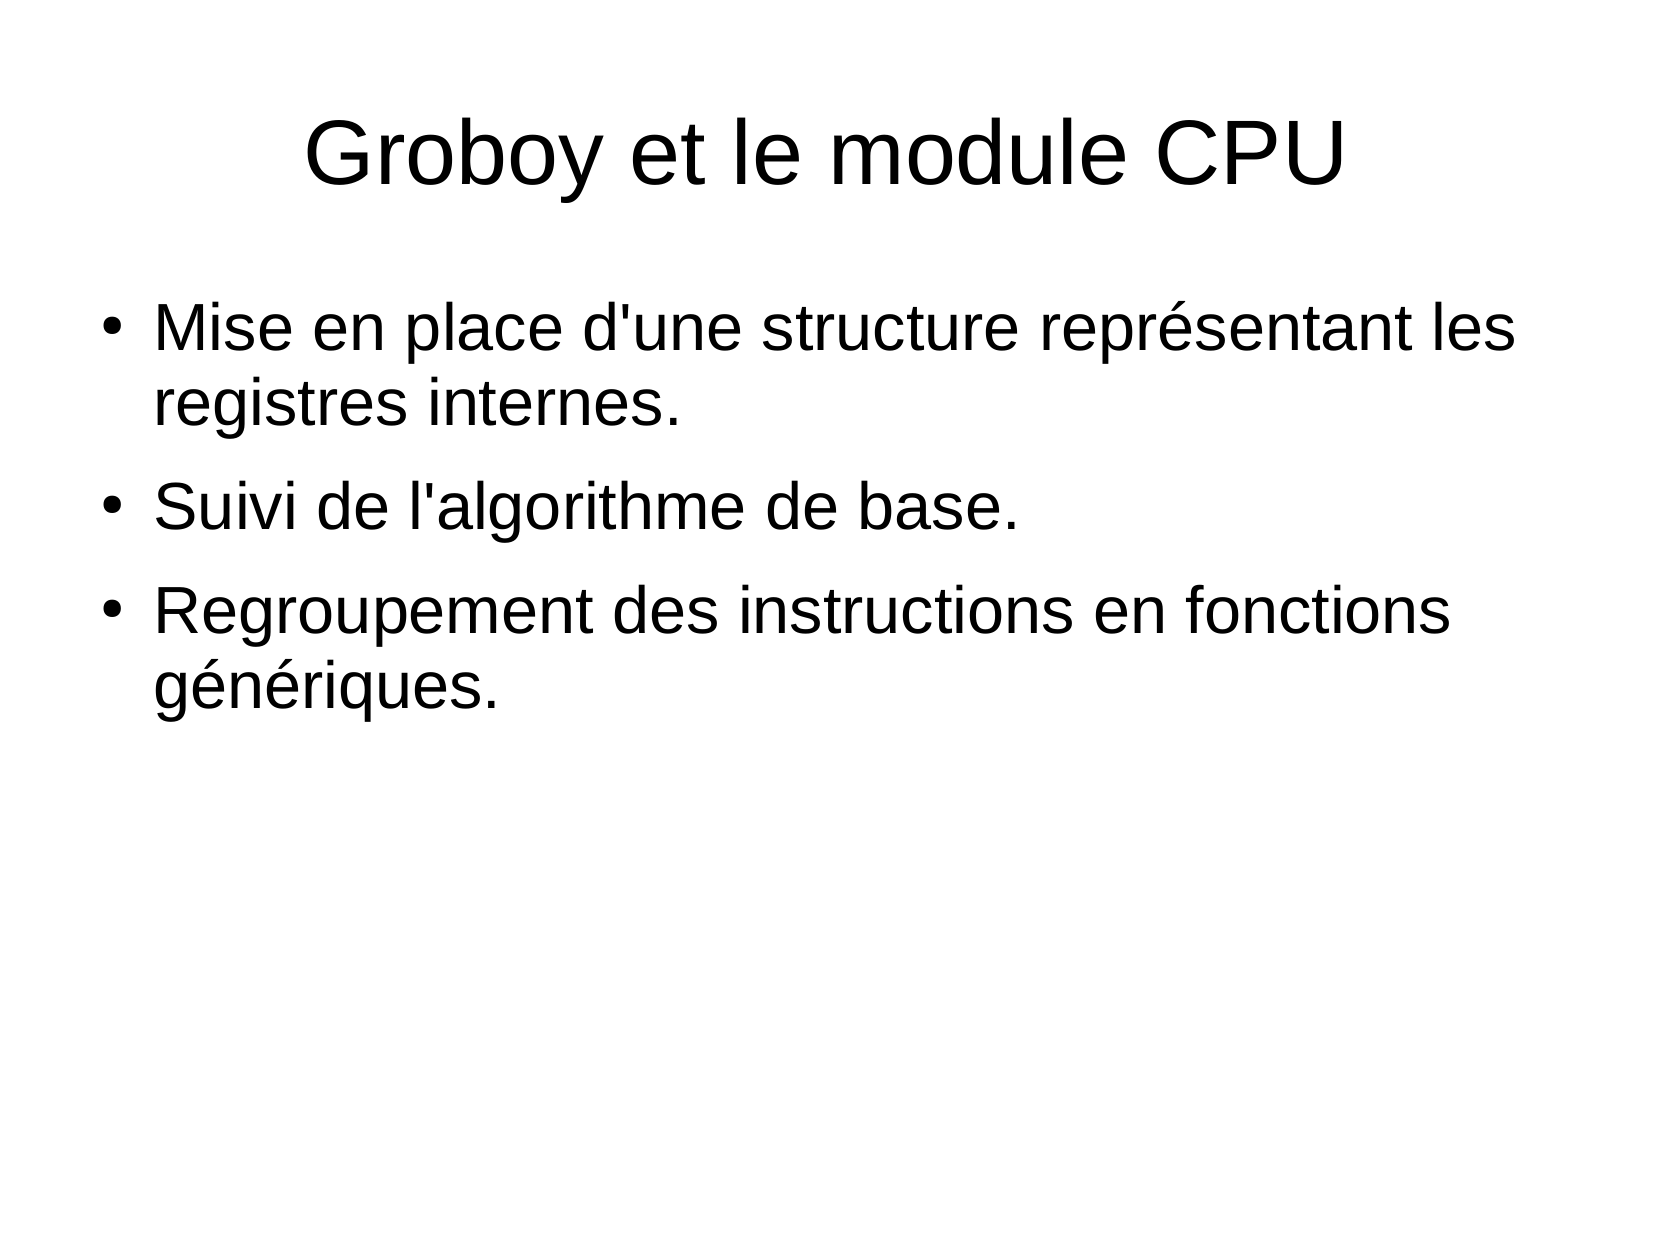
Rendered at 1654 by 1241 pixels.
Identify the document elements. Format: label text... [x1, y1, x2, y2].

title Groboy et le module CPU [82, 49, 1571, 257]
list Mise en place d'une structure représentant les registres internes. Suivi de l'algorithme de base. Regroupement des instructions en fonctions génériques. [82, 290, 1538, 1010]
